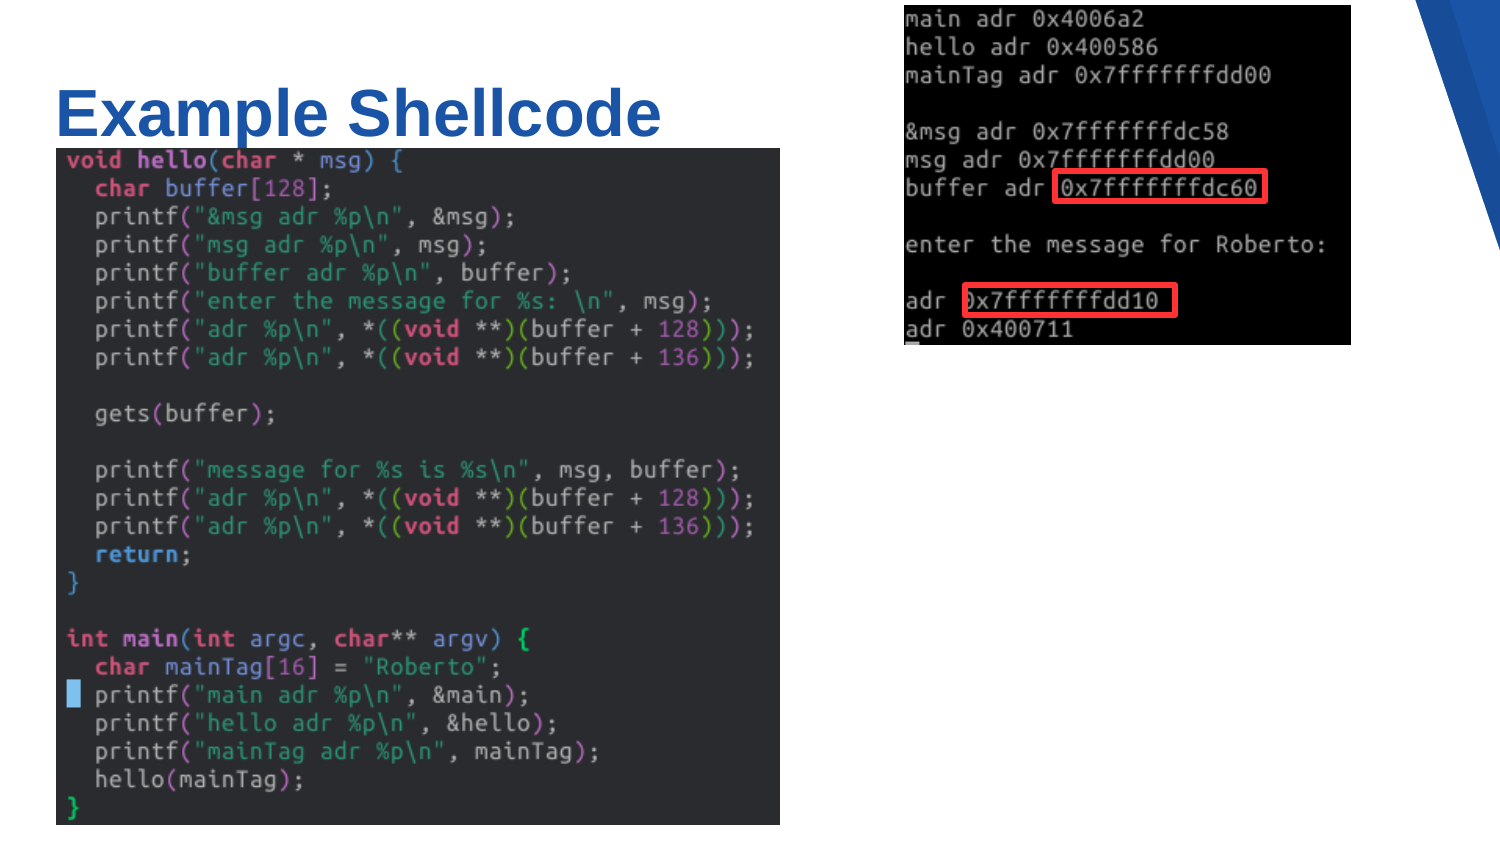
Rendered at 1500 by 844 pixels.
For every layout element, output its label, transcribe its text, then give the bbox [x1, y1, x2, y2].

picture [56, 148, 781, 826]
title Example Shellcode [40, 97, 904, 166]
picture [904, 5, 1351, 346]
